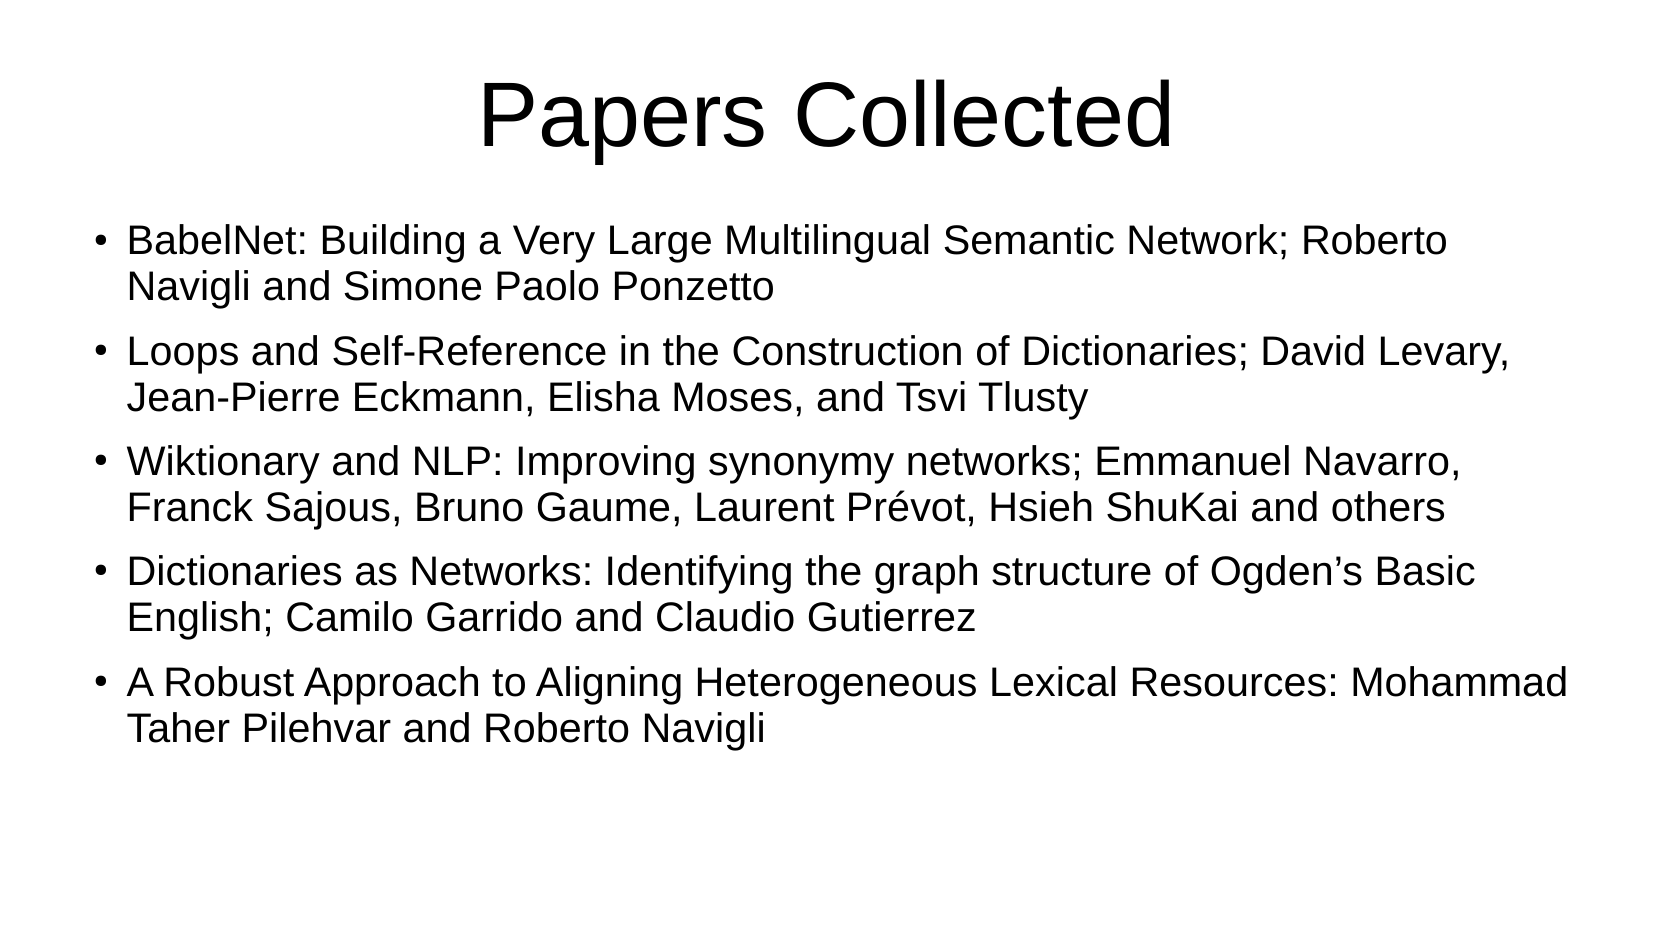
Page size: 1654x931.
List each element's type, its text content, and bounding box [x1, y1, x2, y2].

title Papers Collected [82, 37, 1571, 193]
list BabelNet: Building a Very Large Multilingual Semantic Network; Roberto Navigli and Simone Paolo Ponzetto Loops and Self-Reference in the Construction of Dictionaries; David Levary, Jean-Pierre Eckmann, Elisha Moses, and Tsvi Tlusty Wiktionary and NLP: Improving synonymy networks; Emmanuel Navarro, Franck Sajous, Bruno Gaume, Laurent Prévot, Hsieh ShuKai and others Dictionaries as Networks: Identifying the graph structure of Ogden’s Basic English; Camilo Garrido and Claudio Gutierrez A Robust Approach to Aligning Heterogeneous Lexical Resources: Mohammad Taher Pilehvar and Roberto Navigli [82, 217, 1571, 758]
